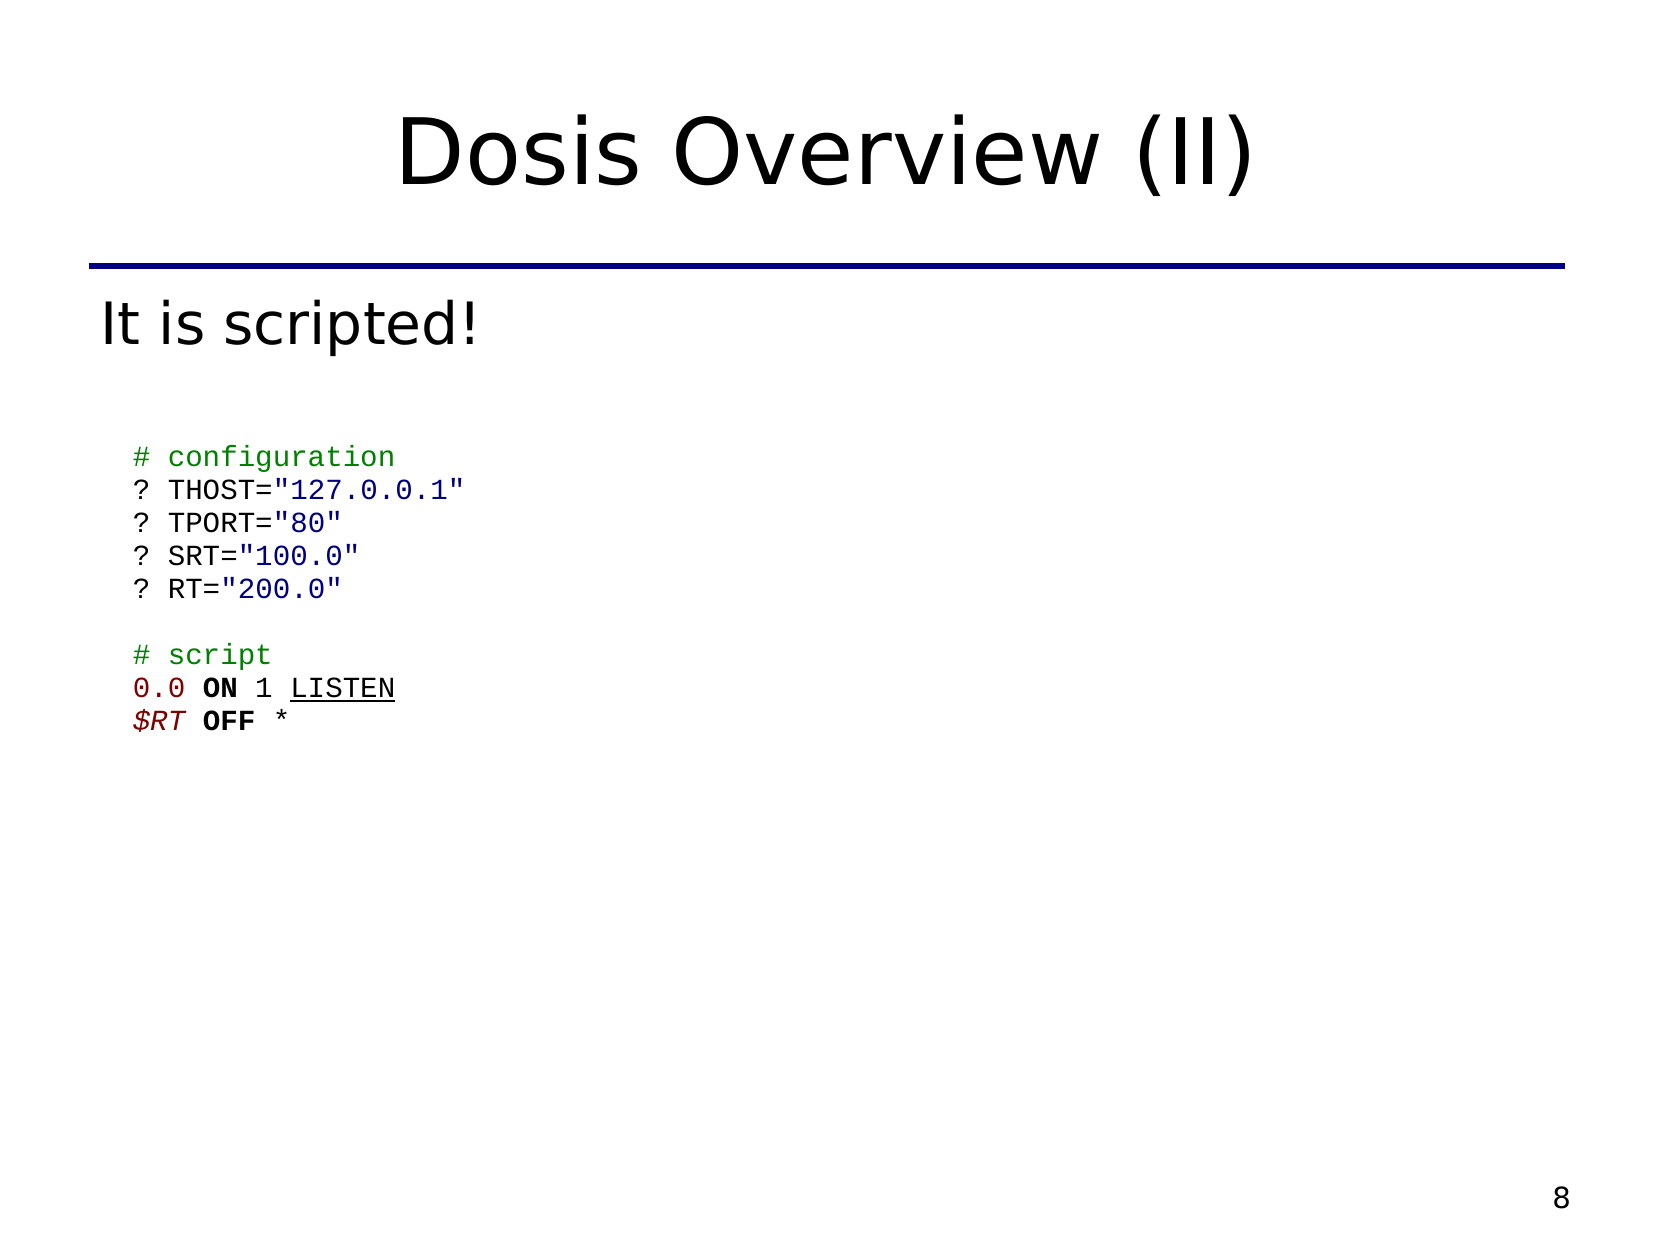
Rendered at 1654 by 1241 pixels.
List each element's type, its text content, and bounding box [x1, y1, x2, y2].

title Dosis Overview (II) [82, 56, 1571, 250]
list It is scripted! [82, 290, 1571, 1094]
text_box # configuration ? THOST="127.0.0.1" ? TPORT="80" ? SRT="100.0" ? RT="200.0" # script 0.0 ON 1 LISTEN $RT OFF * [118, 401, 1595, 780]
